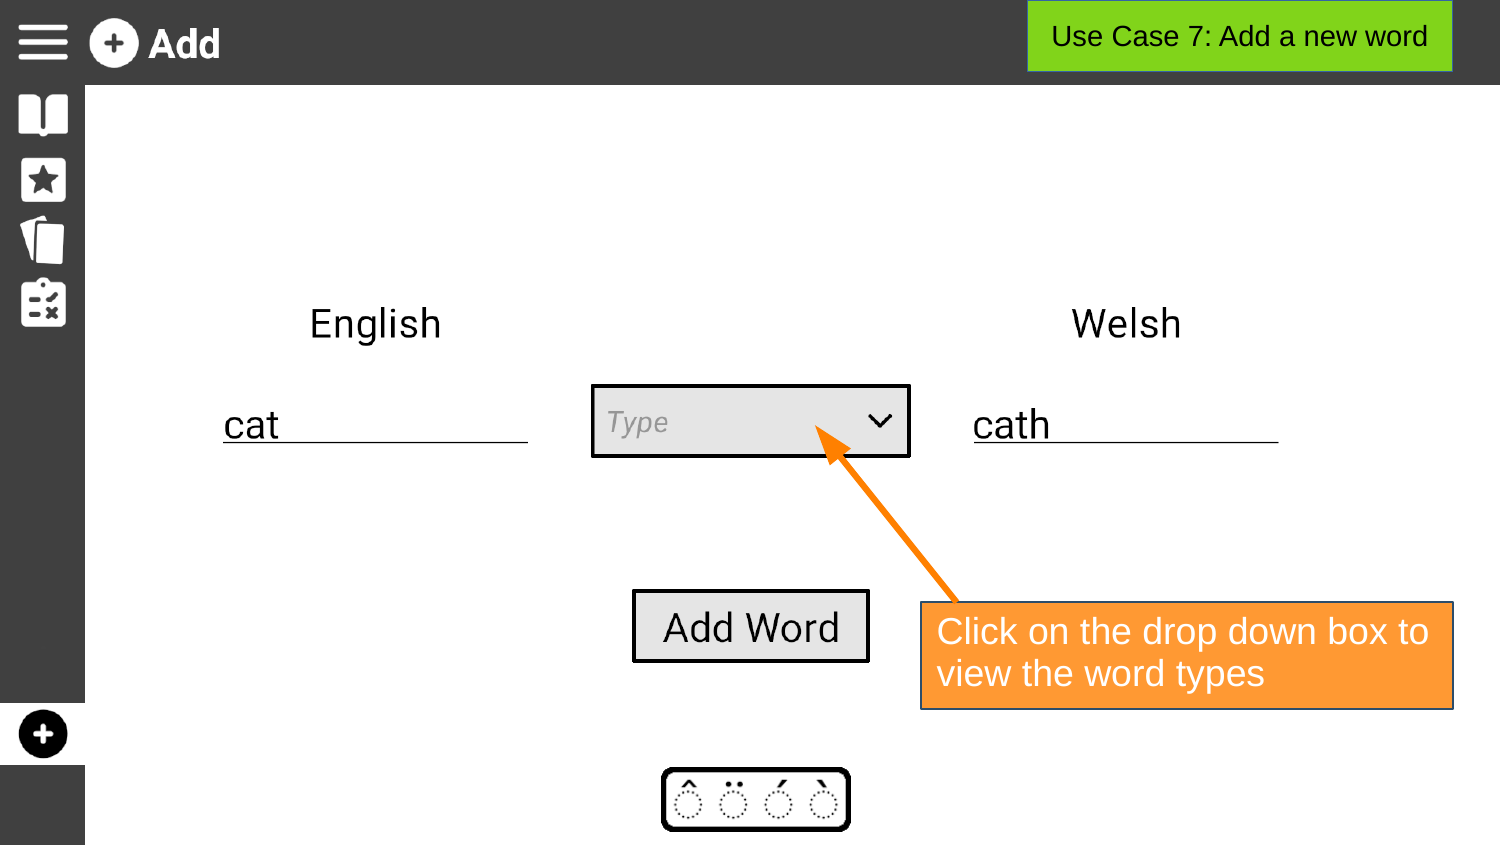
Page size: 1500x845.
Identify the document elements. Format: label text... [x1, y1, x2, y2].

text_box Use Case 7: Add a new word [1027, 0, 1453, 72]
picture [0, 0, 1500, 845]
text_box Click on the drop down box to view the word types [920, 602, 1453, 709]
